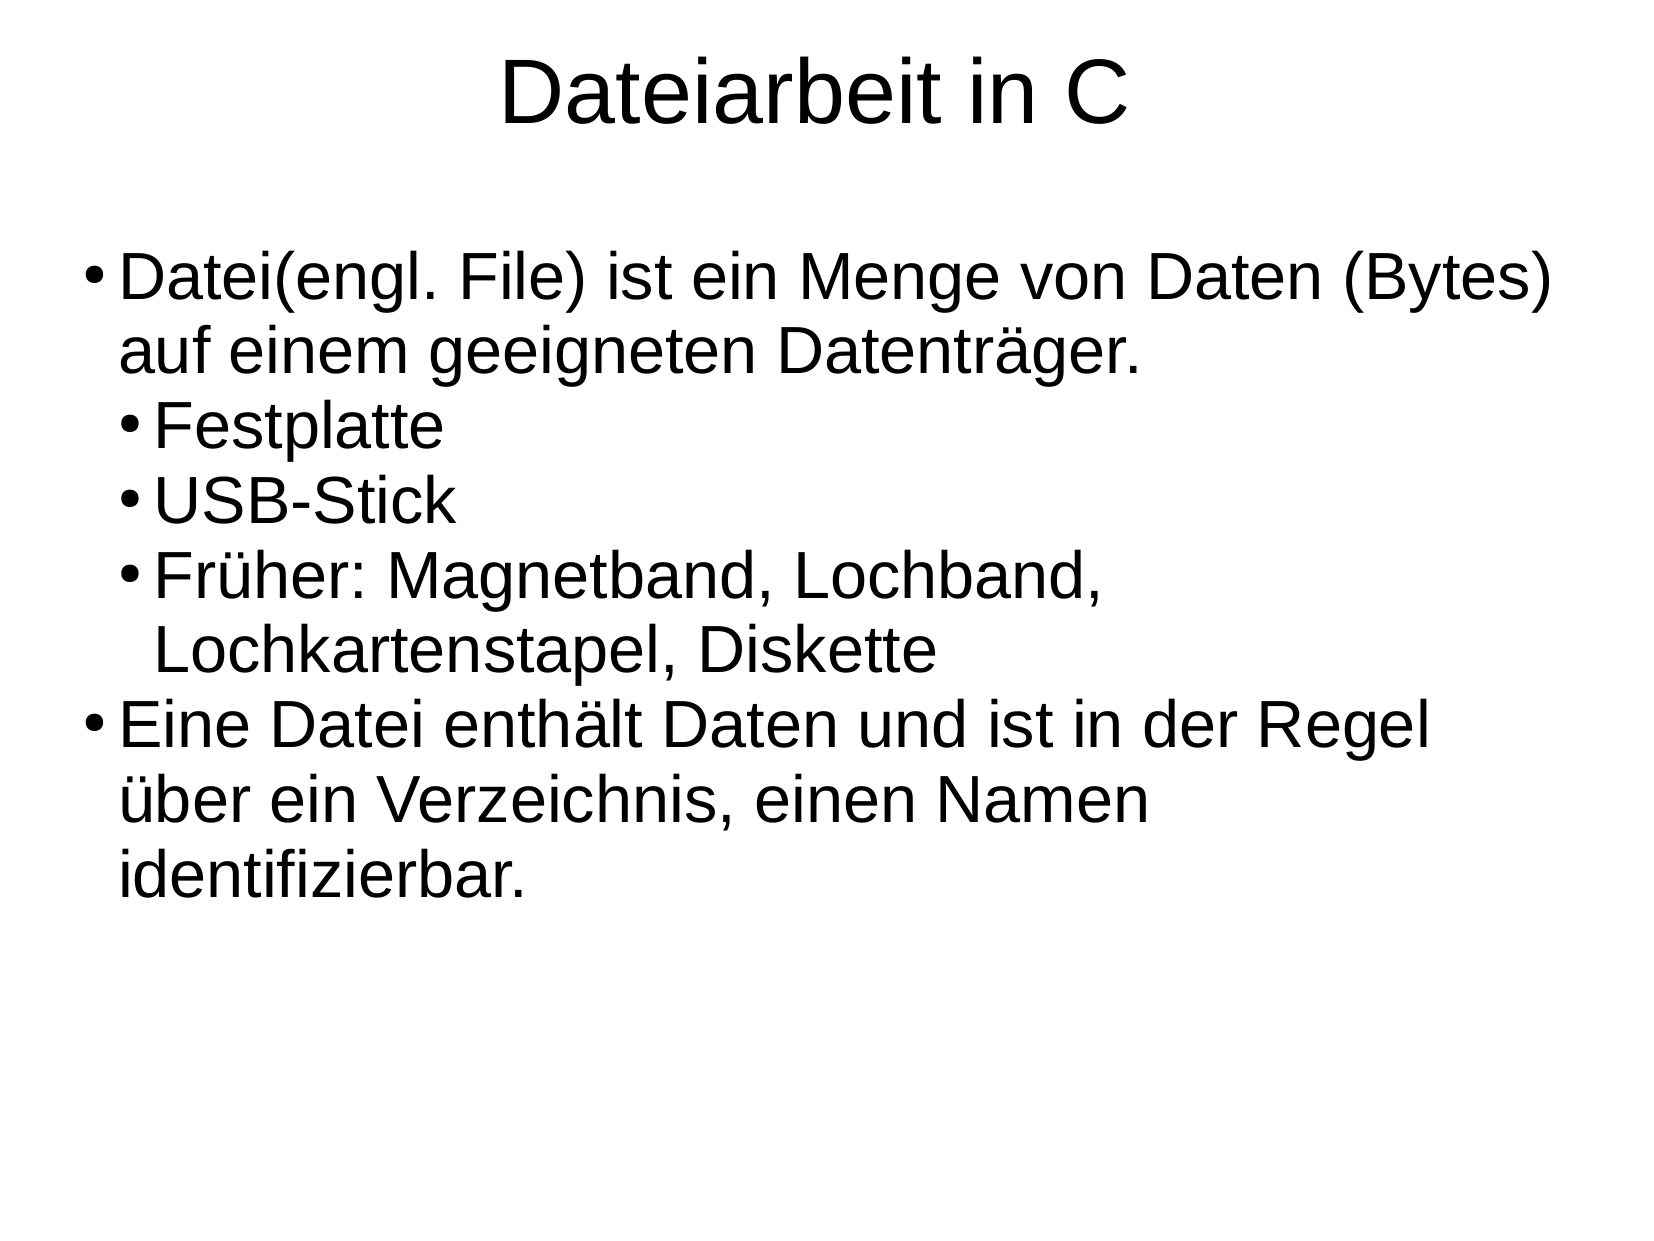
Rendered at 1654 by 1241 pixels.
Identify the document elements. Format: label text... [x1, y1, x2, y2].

title Dateiarbeit in C [70, 29, 1559, 154]
subtitle Datei(engl. File) ist ein Menge von Daten (Bytes) auf einem geeigneten Datenträger. Festplatte USB-Stick Früher: Magnetband, Lochband, Lochkartenstapel, Diskette Eine Datei enthält Daten und ist in der Regel über ein Verzeichnis, einen Namen identifizierbar. [82, 238, 1571, 1062]
